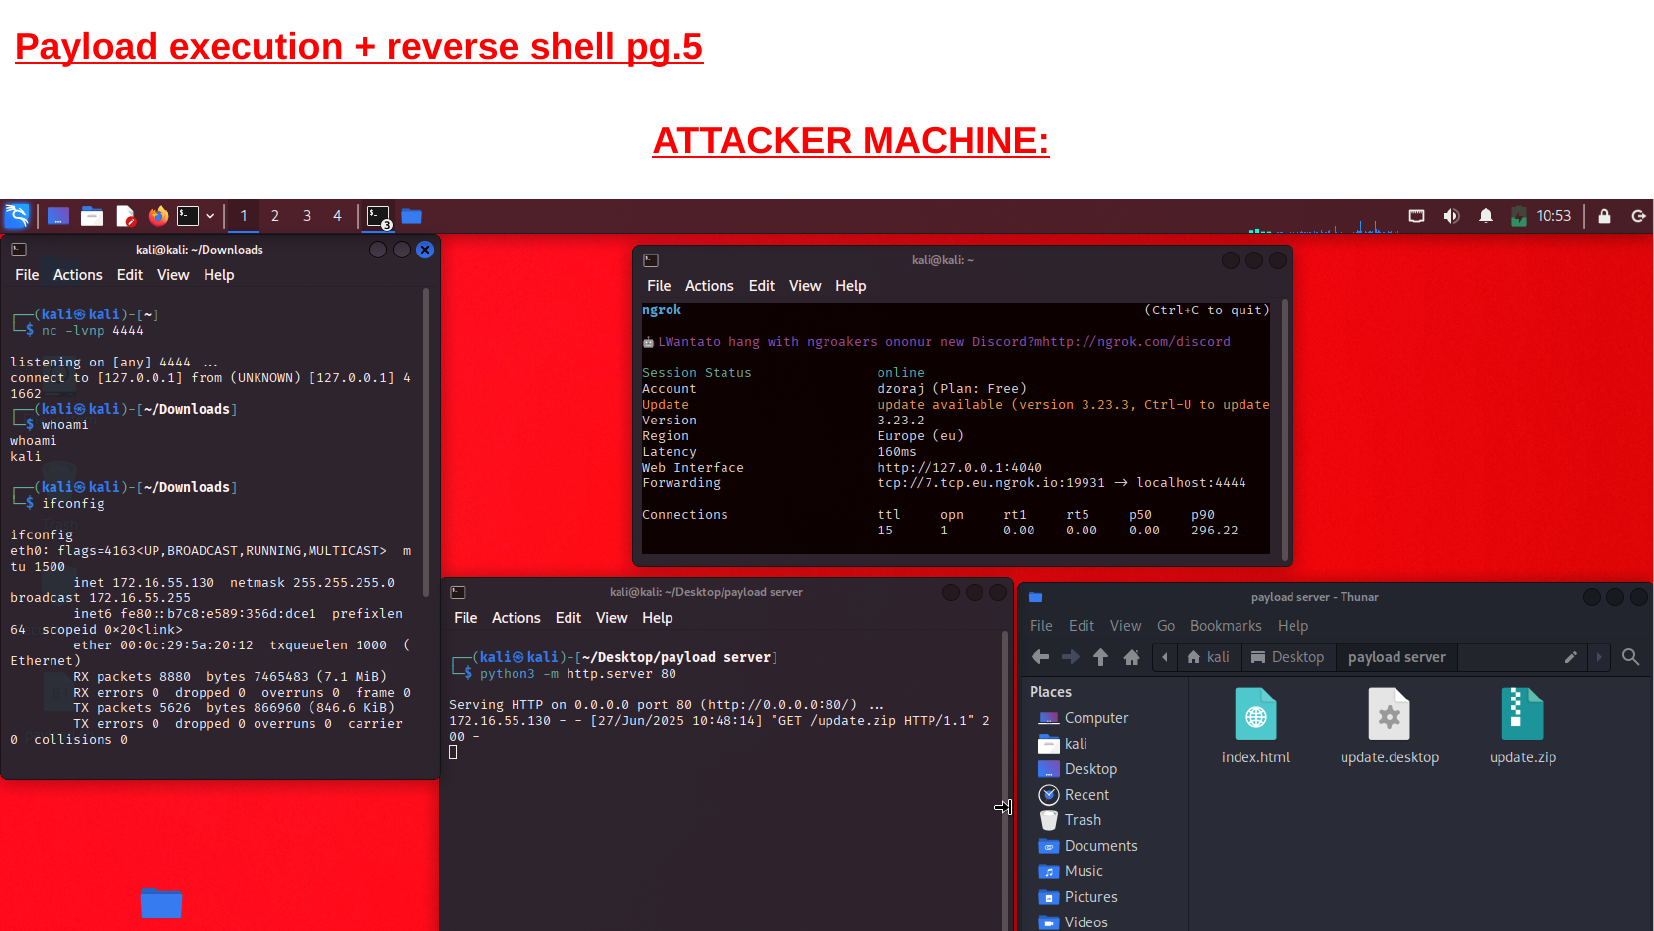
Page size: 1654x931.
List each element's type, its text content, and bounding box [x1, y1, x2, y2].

text_box ATTACKER MACHINE: [637, 112, 1501, 199]
text_box Payload execution + reverse shell pg.5 [0, 18, 863, 113]
picture [0, 199, 1654, 931]
